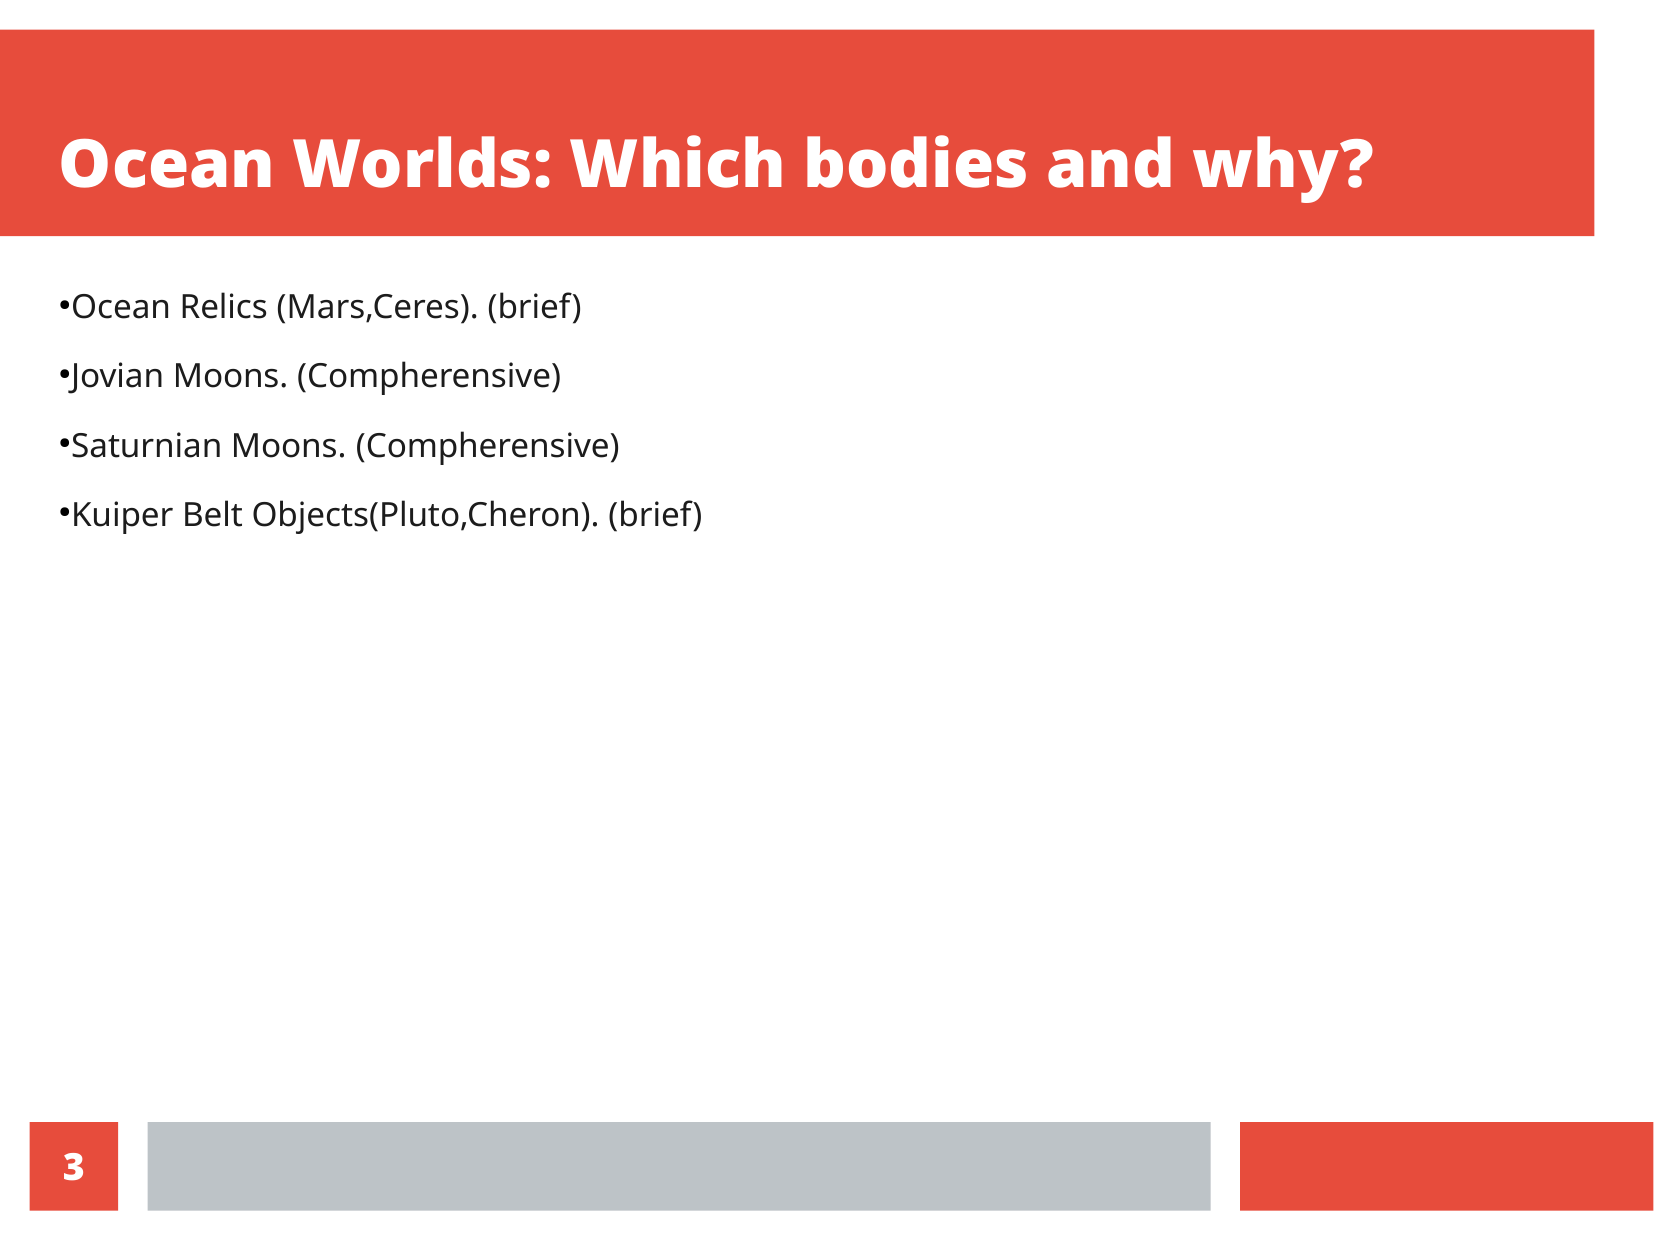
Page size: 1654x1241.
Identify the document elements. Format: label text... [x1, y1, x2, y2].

title Ocean Worlds: Which bodies and why? [59, 59, 1595, 207]
list Ocean Relics (Mars,Ceres). (brief) Jovian Moons. (Compherensive) Saturnian Moons. (Compherensive) Kuiper Belt Objects(Pluto,Cheron). (brief) [59, 283, 1565, 1087]
